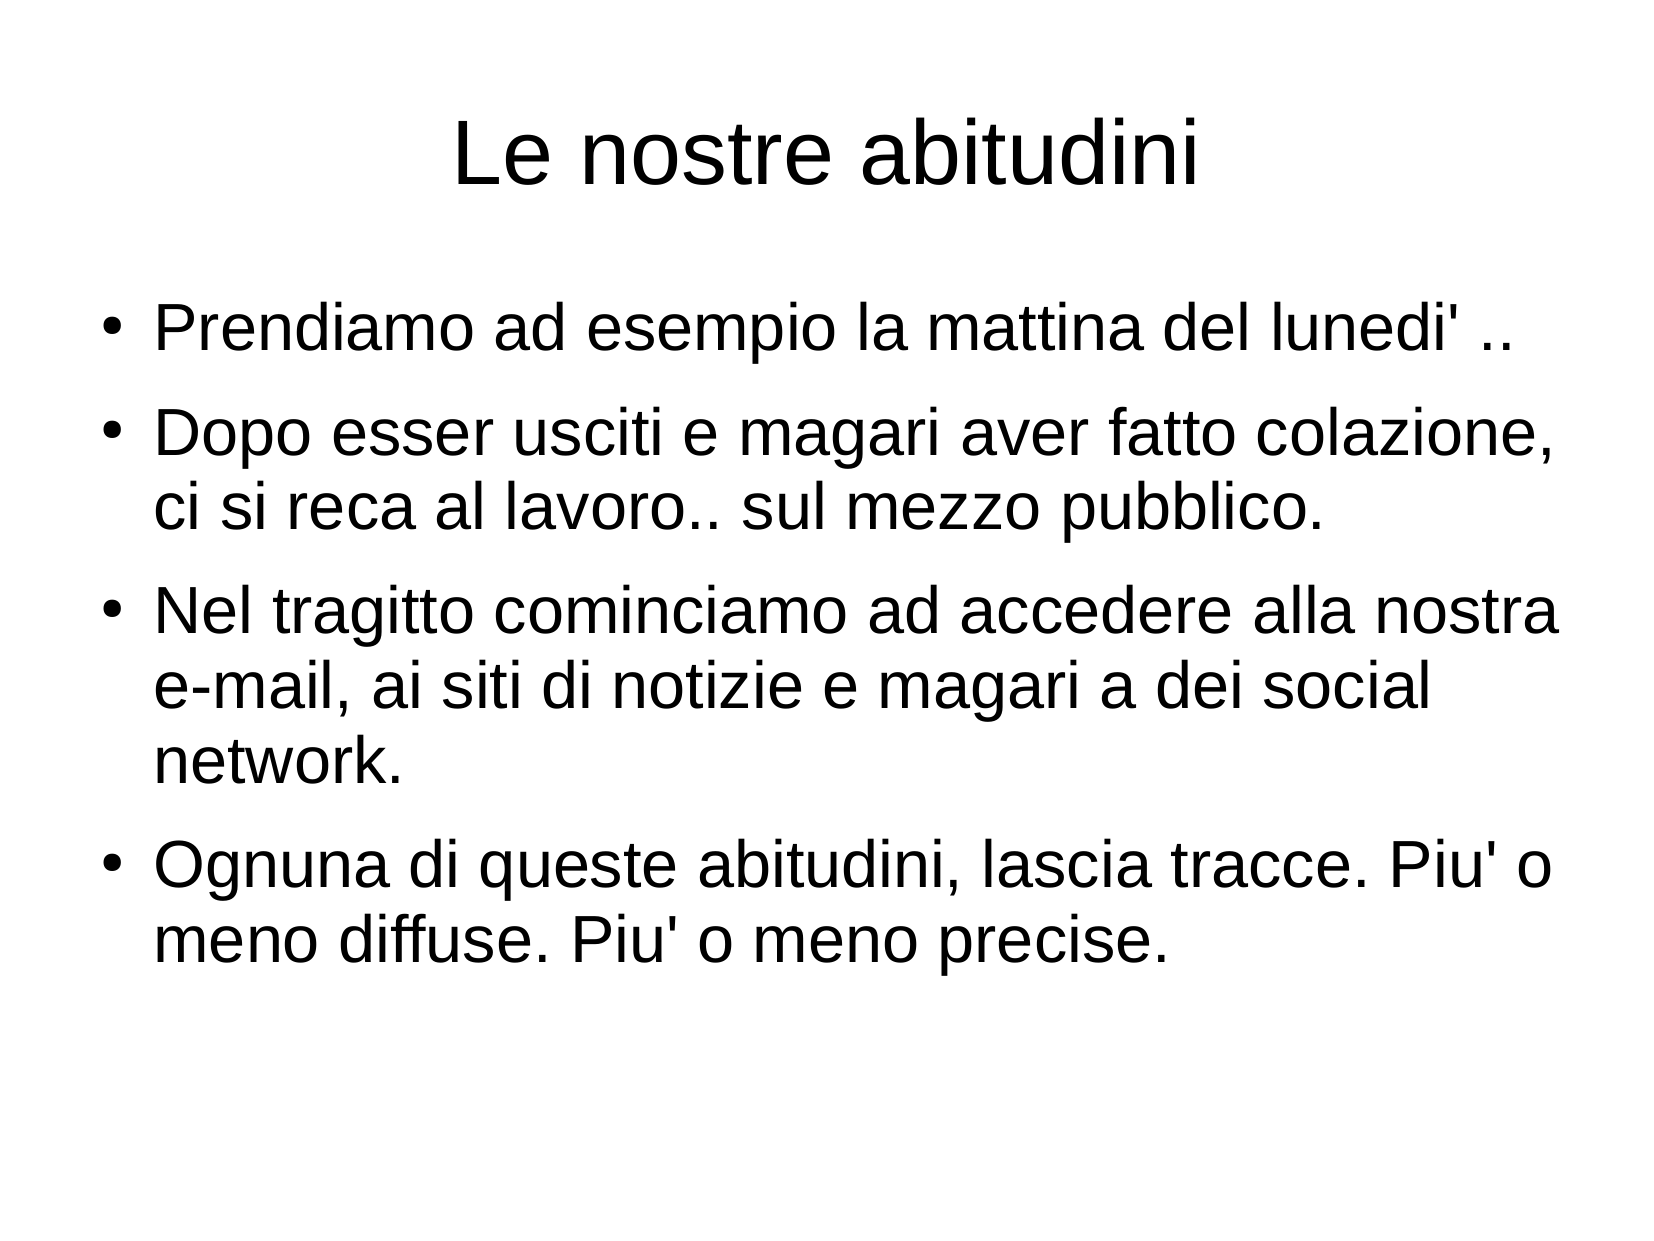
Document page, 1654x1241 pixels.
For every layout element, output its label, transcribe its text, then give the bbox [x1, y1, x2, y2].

list Prendiamo ad esempio la mattina del lunedi' .. Dopo esser usciti e magari aver fatto colazione, ci si reca al lavoro.. sul mezzo pubblico. Nel tragitto cominciamo ad accedere alla nostra e-mail, ai siti di notizie e magari a dei social network. Ognuna di queste abitudini, lascia tracce. Piu' o meno diffuse. Piu' o meno precise. [82, 290, 1571, 1010]
title Le nostre abitudini [82, 49, 1571, 257]
